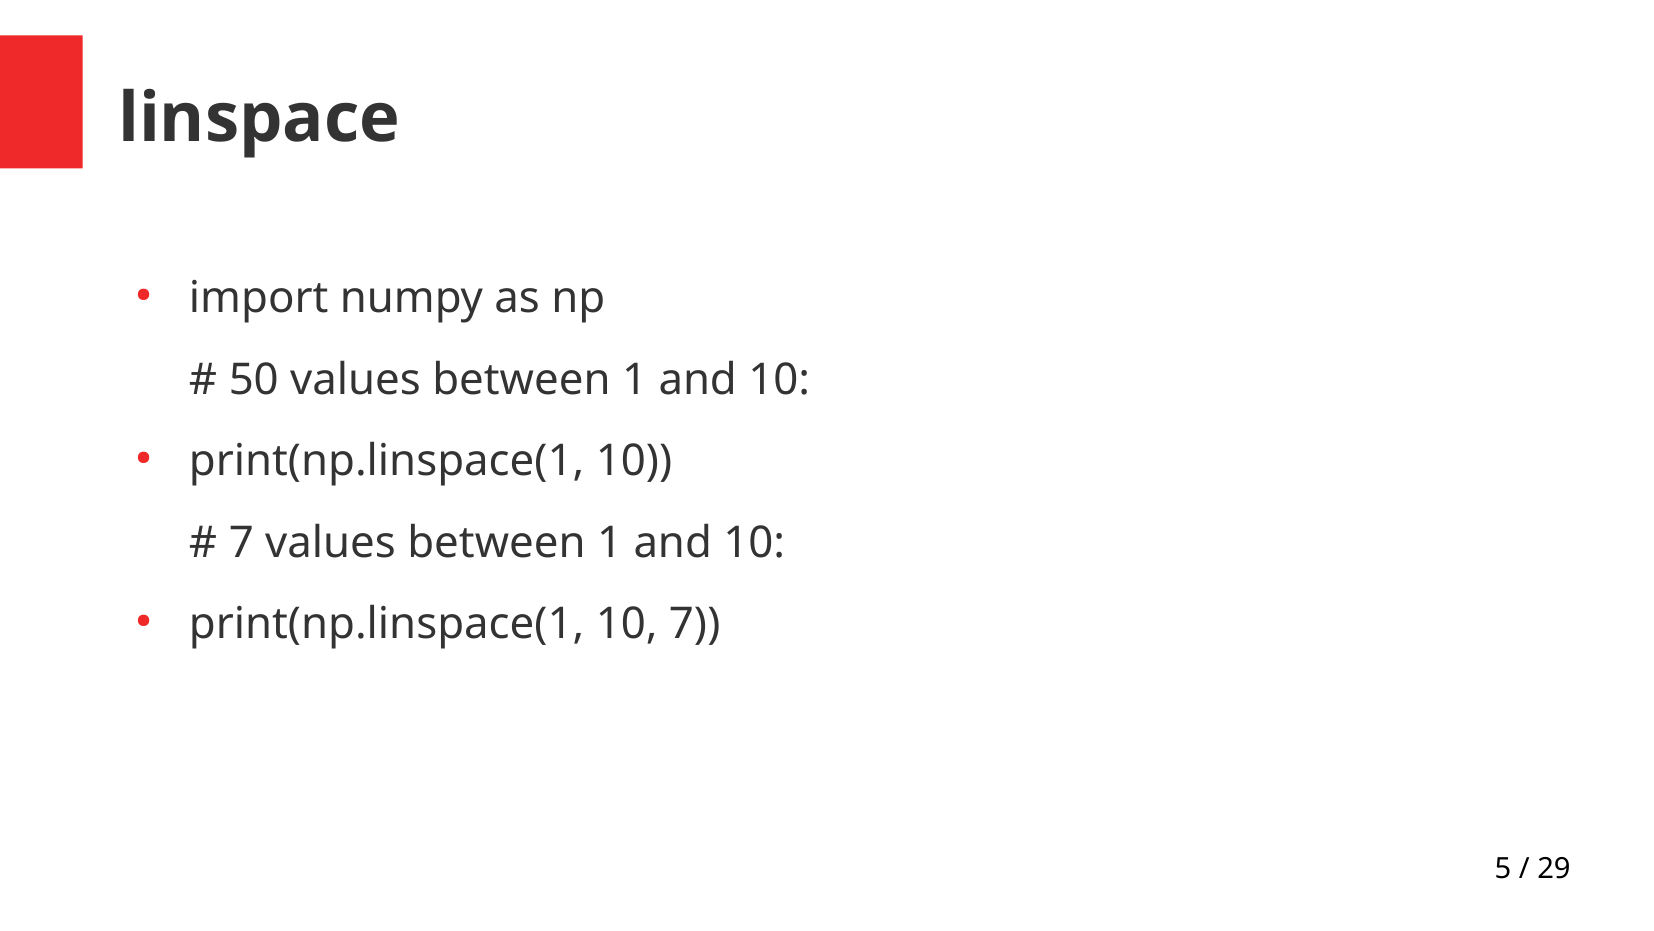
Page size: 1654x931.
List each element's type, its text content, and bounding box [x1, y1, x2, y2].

title linspace [118, 37, 1571, 193]
list import numpy as np # 50 values between 1 and 10: print(np.linspace(1, 10)) # 7 values between 1 and 10: print(np.linspace(1, 10, 7)) [118, 265, 1536, 806]
